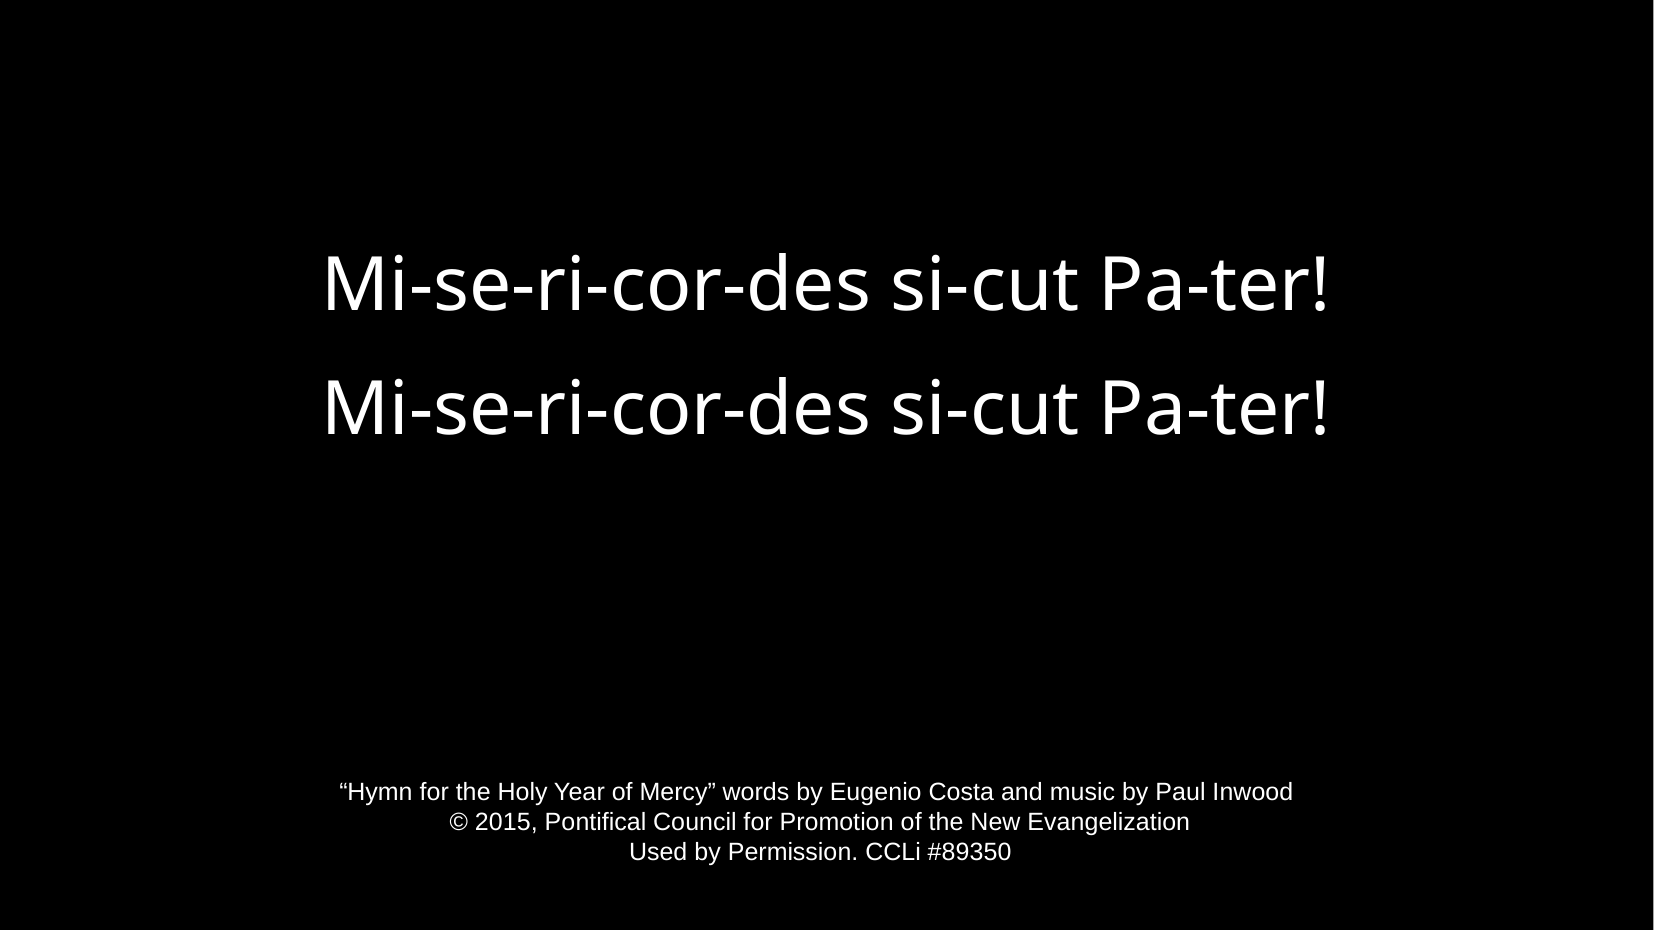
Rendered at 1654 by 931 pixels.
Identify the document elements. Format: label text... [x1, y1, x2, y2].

text_box “Hymn for the Holy Year of Mercy” words by Eugenio Costa and music by Paul Inwood © 2015, Pontifical Council for Promotion of the New Evangelization Used by Permission. CCLi #89350 [141, 767, 1501, 873]
list Mi-se-ri-cor-des si-cut Pa-ter! Mi-se-ri-cor-des si-cut Pa-ter! [0, 230, 1654, 922]
